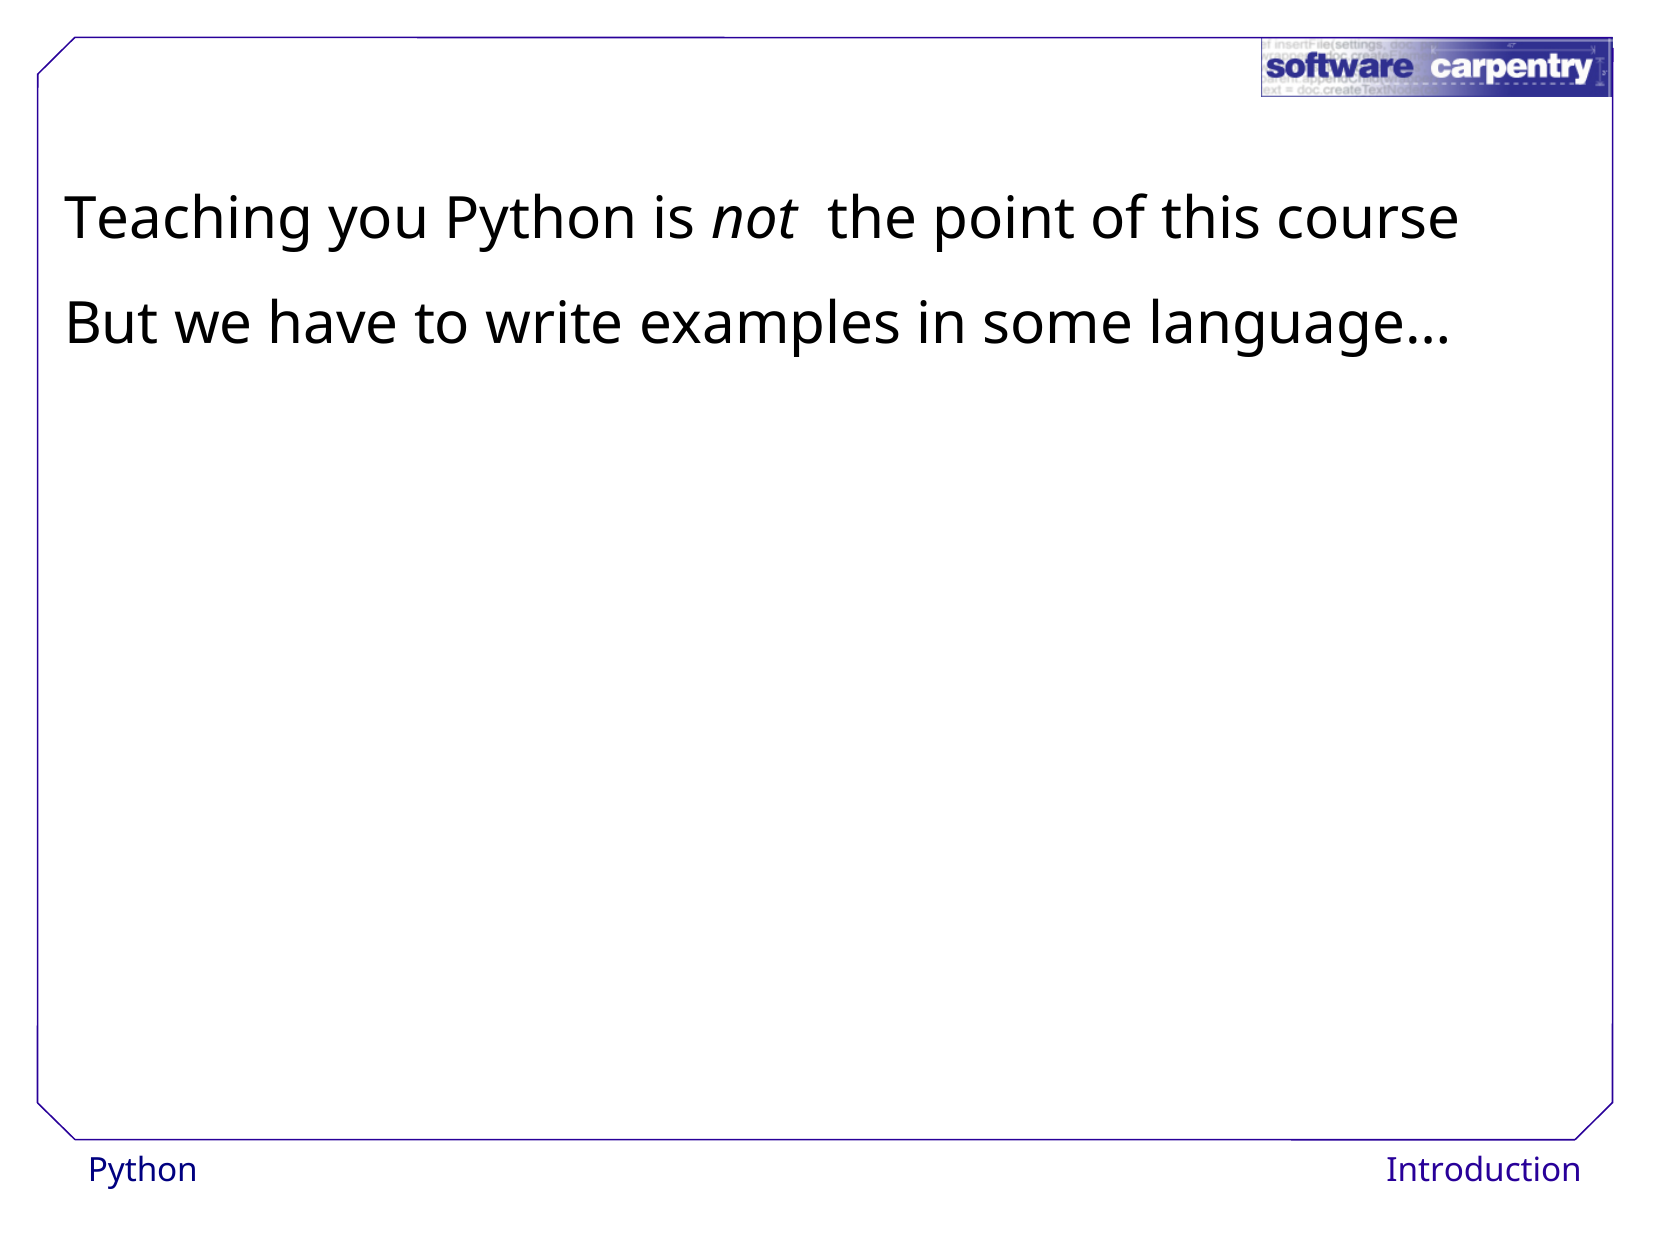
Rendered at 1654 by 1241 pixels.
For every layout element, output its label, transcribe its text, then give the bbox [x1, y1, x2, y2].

picture [1261, 39, 1613, 97]
text_box Teaching you Python is not the point of this course But we have to write examples in some language… [49, 137, 1626, 364]
